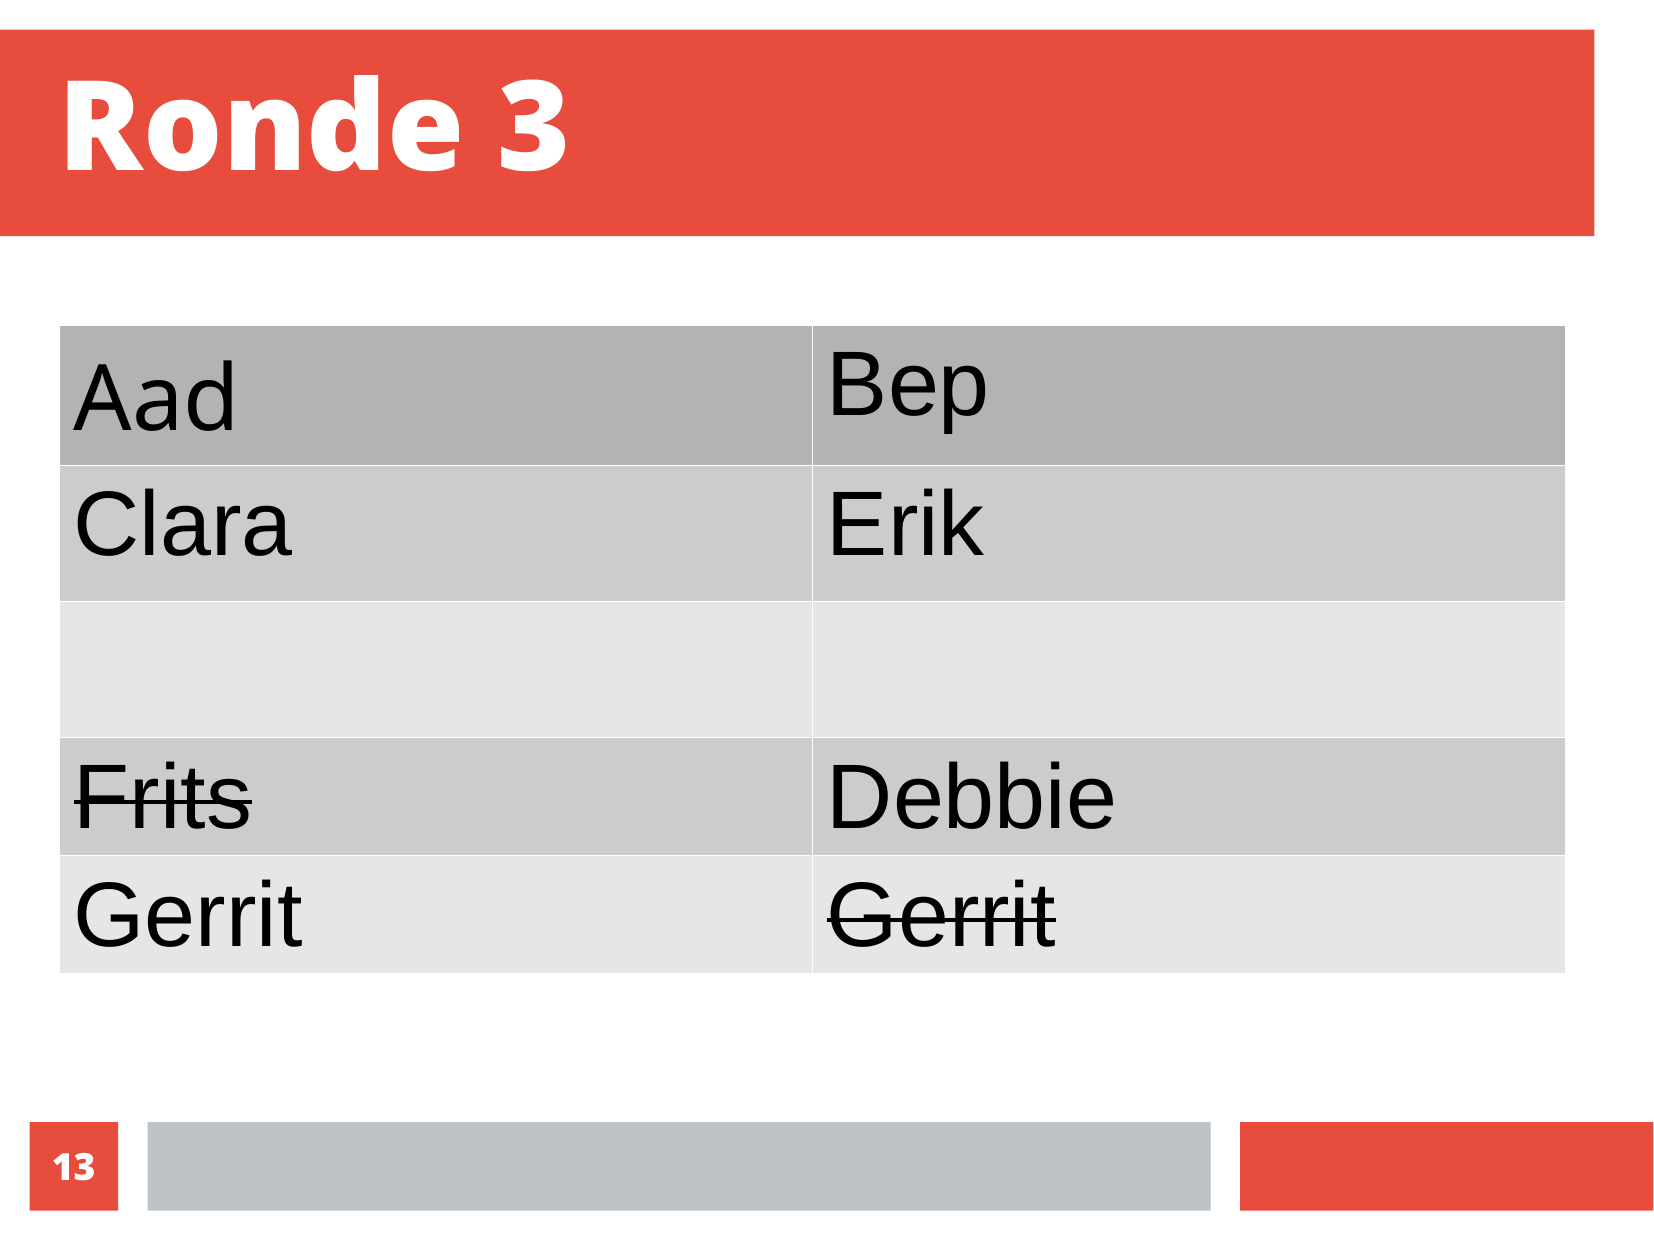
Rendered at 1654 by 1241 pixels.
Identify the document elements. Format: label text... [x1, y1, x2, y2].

table_cell Gerrit [60, 856, 812, 973]
title Ronde 3 [59, 59, 1595, 207]
table_cell Debbie [813, 738, 1565, 855]
table_cell [813, 602, 1565, 737]
table_cell Clara [60, 466, 812, 601]
table_cell Frits [60, 738, 812, 855]
table_cell Erik [813, 466, 1565, 601]
table_header Bep [813, 326, 1565, 465]
table_cell [60, 602, 812, 737]
table_header Aad [60, 326, 812, 465]
table_cell Gerrit [813, 856, 1565, 973]
